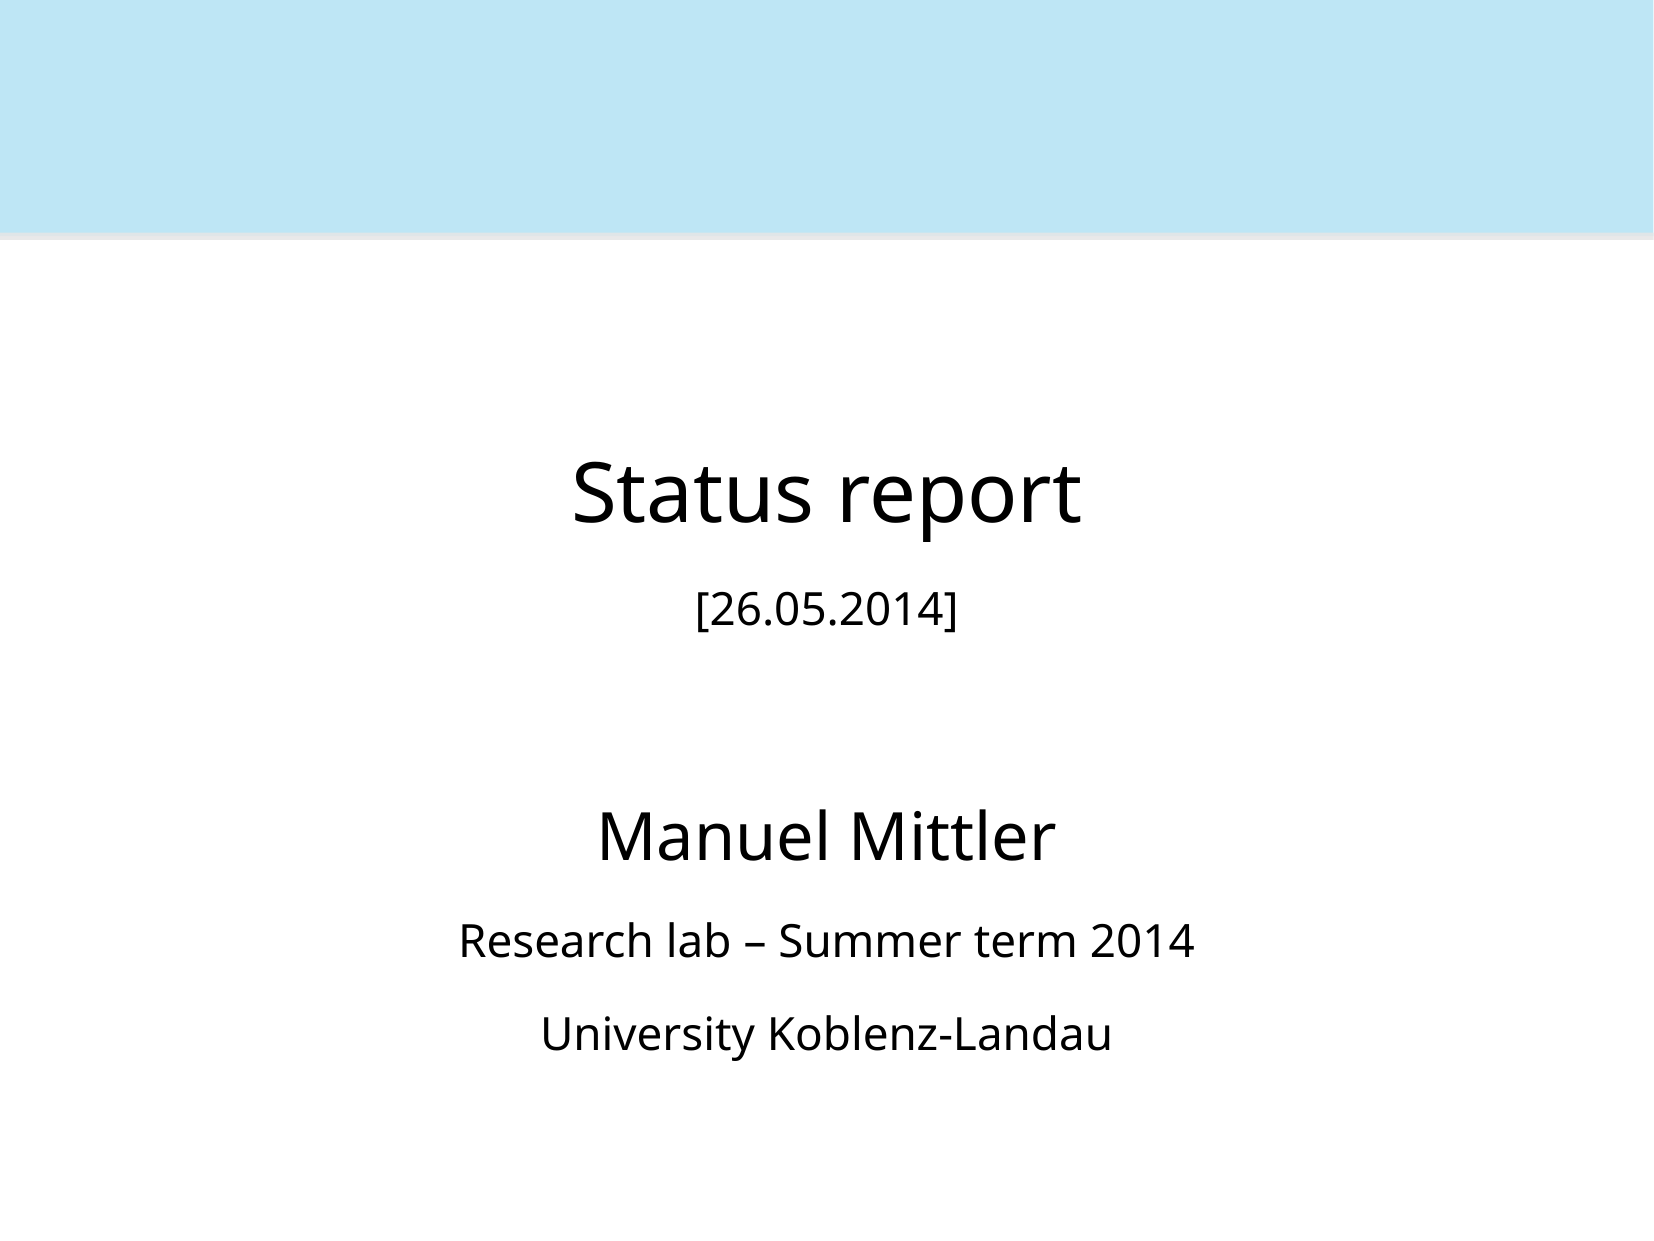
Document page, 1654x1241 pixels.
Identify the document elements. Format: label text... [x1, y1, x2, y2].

list Status report [26.05.2014] Manuel Mittler Research lab – Summer term 2014 University Koblenz-Landau [82, 290, 1571, 1109]
text_box [0, 0, 1654, 232]
